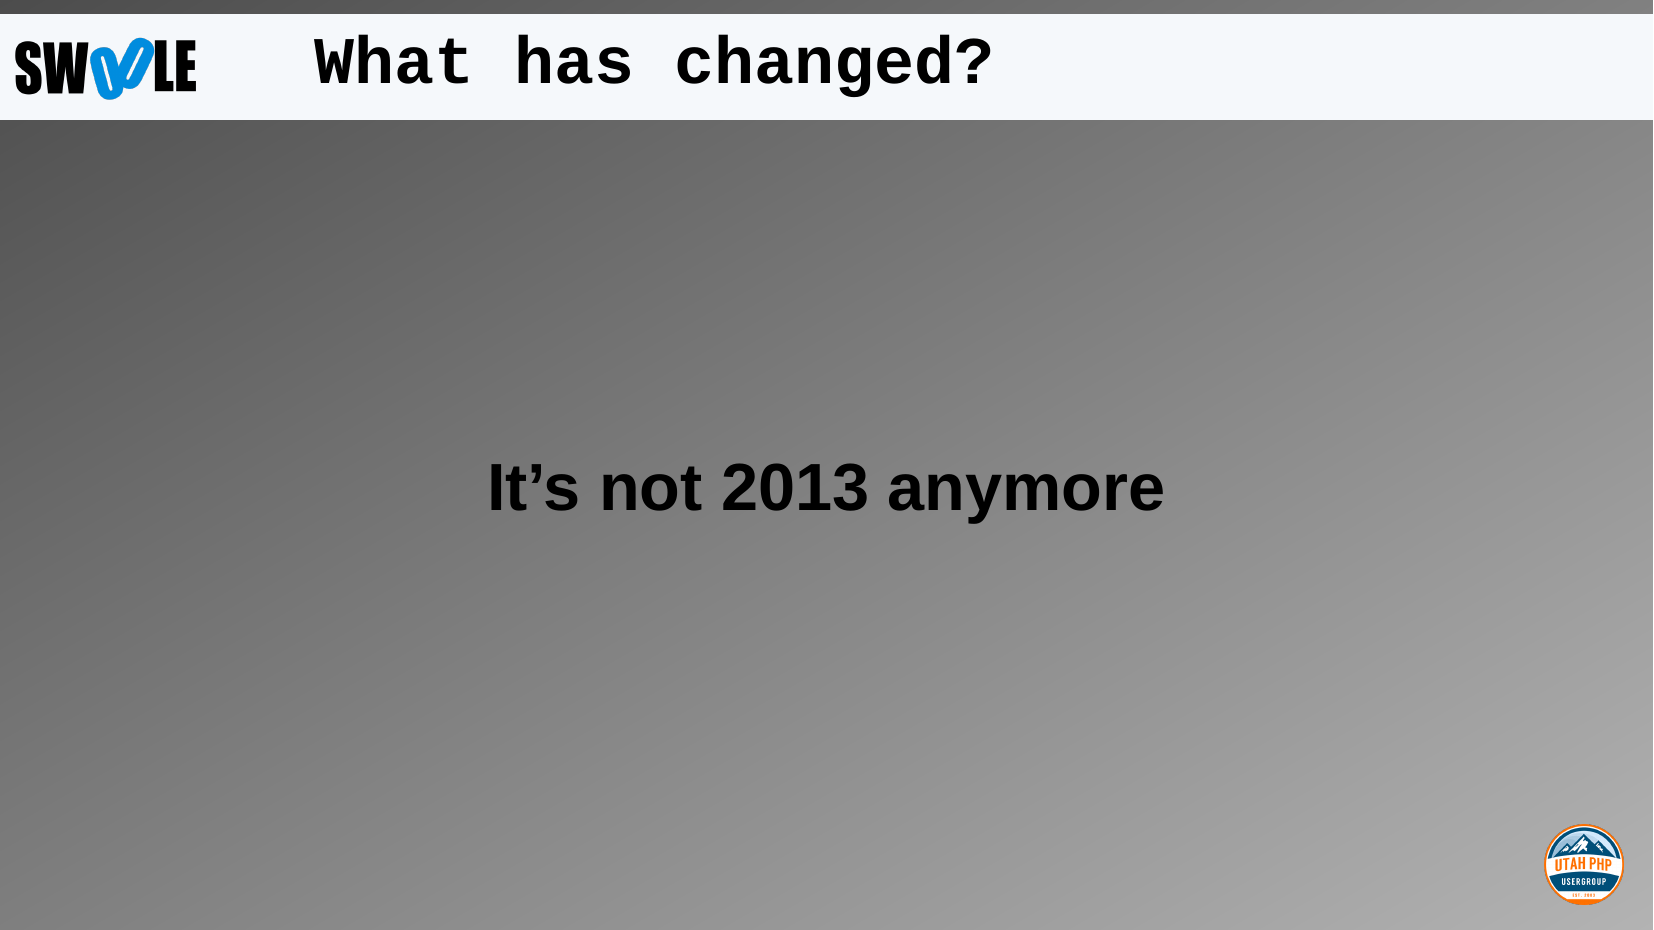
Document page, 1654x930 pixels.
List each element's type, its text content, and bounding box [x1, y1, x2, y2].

text_box [0, 14, 15, 120]
title What has changed? [314, 14, 1586, 118]
text_box [196, 14, 1653, 120]
subtitle It’s not 2013 anymore [82, 217, 1571, 757]
picture [1544, 824, 1624, 905]
picture [15, 14, 196, 124]
